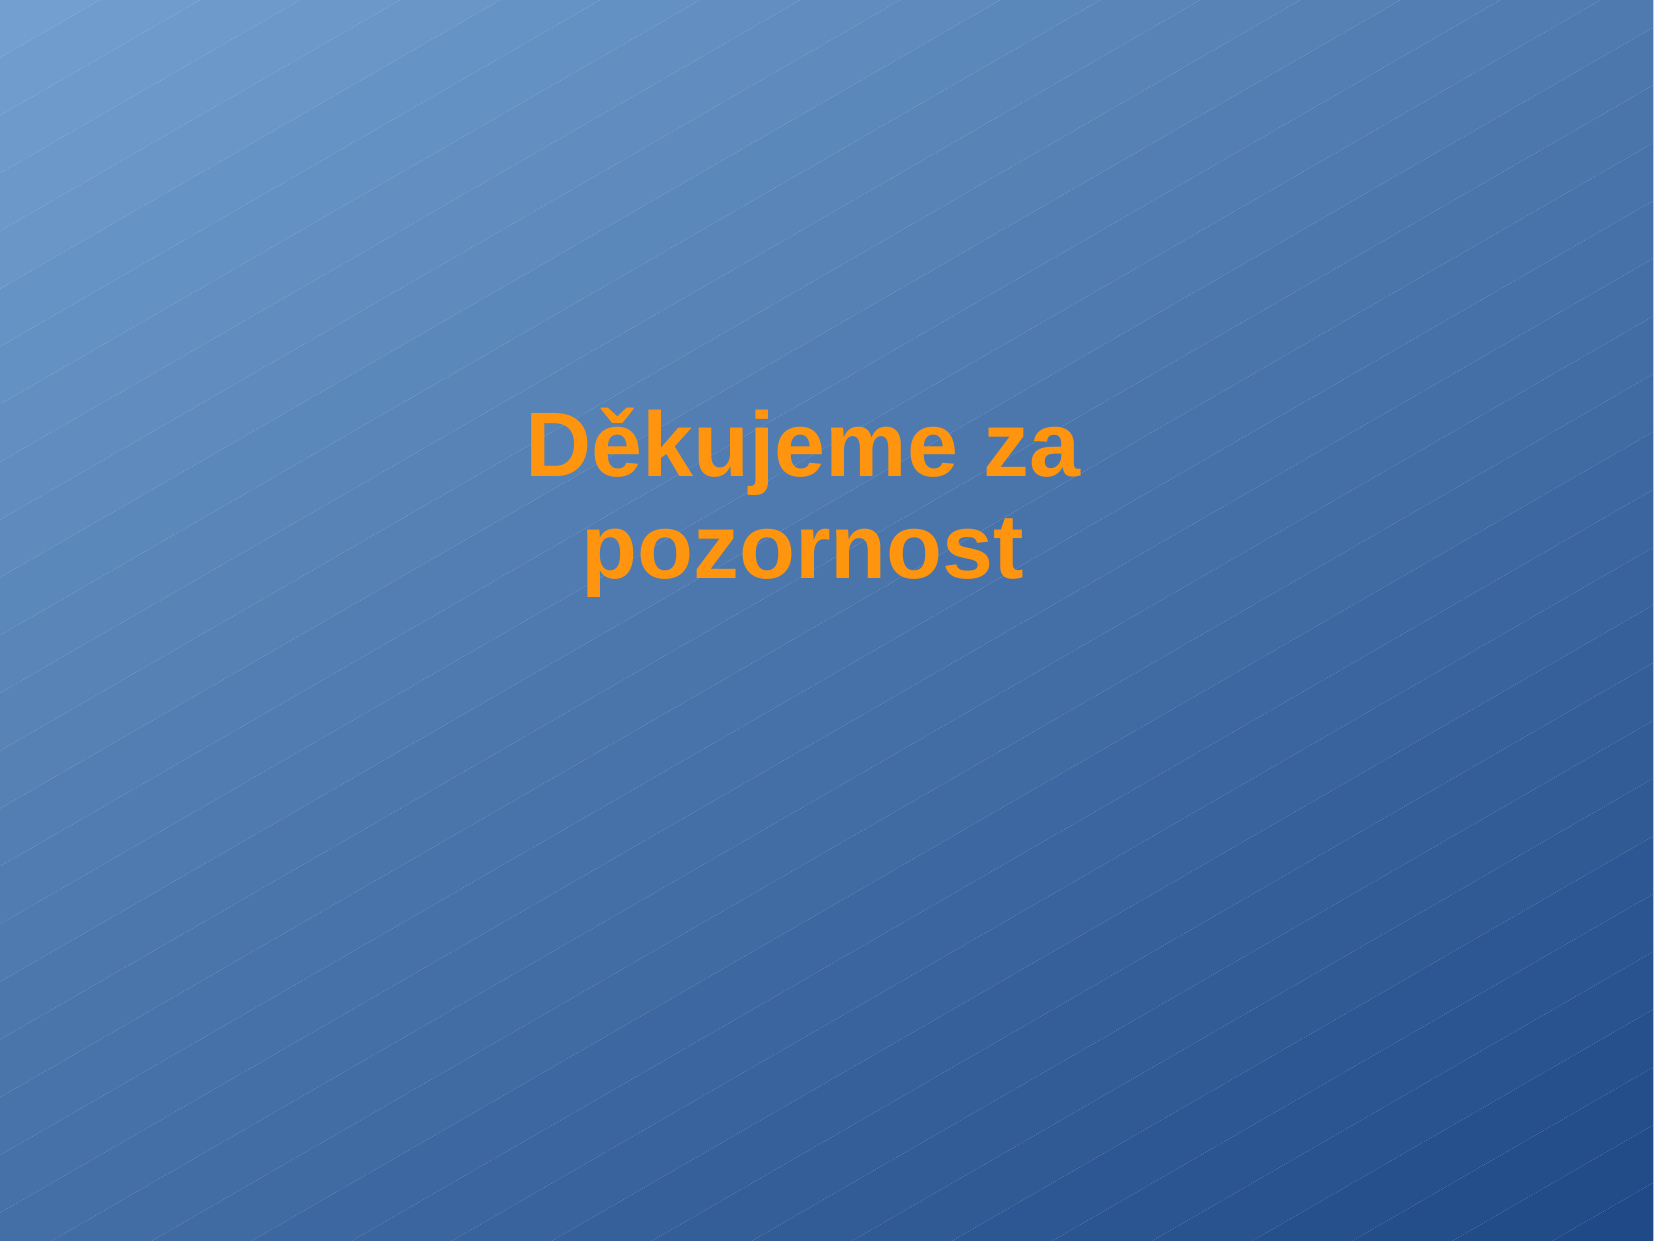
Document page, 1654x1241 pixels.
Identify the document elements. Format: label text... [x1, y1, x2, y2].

title Děkujeme za pozornost [401, 283, 1205, 709]
